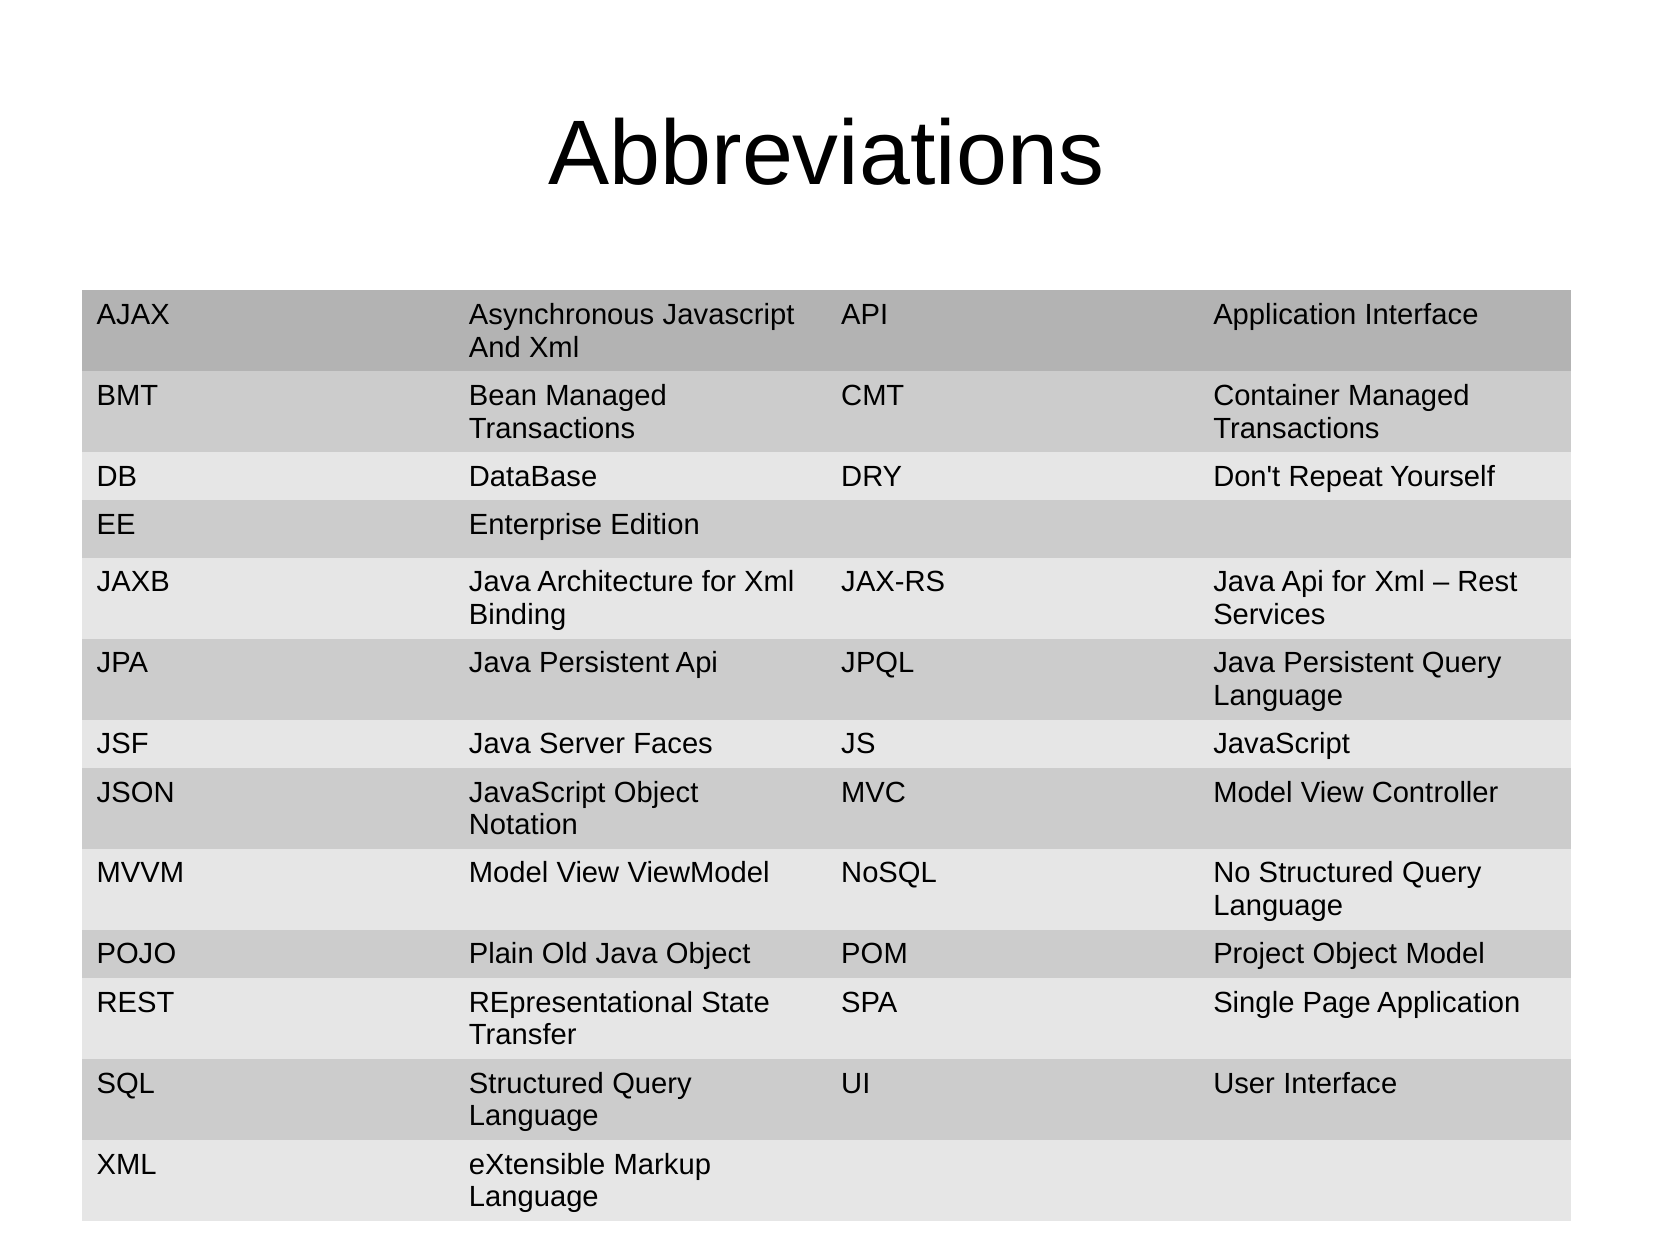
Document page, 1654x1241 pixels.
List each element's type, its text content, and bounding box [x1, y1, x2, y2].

table_cell NoSQL [826, 849, 1199, 930]
table_cell CMT [826, 371, 1199, 452]
table_cell Bean Managed Transactions [454, 371, 826, 452]
table_cell DB [82, 452, 454, 500]
table_cell Java Persistent Api [454, 639, 826, 720]
table_cell Project Object Model [1199, 930, 1571, 978]
table_cell Container Managed Transactions [1199, 371, 1571, 452]
table_cell UI [826, 1059, 1199, 1140]
table_header Application Interface [1199, 290, 1571, 371]
table_cell Enterprise Edition [454, 500, 826, 558]
table_cell DataBase [454, 452, 826, 500]
table_header Asynchronous Javascript And Xml [454, 290, 826, 371]
table_cell BMT [82, 371, 454, 452]
table_cell [1199, 500, 1571, 558]
table_cell POJO [82, 930, 454, 978]
table_cell Java Api for Xml – Rest Services [1199, 558, 1571, 639]
table_cell JPQL [826, 639, 1199, 720]
table_cell [1199, 1140, 1571, 1221]
table_cell [826, 1140, 1199, 1221]
table_cell [826, 500, 1199, 558]
table_cell Java Persistent Query Language [1199, 639, 1571, 720]
table_cell MVVM [82, 849, 454, 930]
table_cell DRY [826, 452, 1199, 500]
table_cell JSF [82, 720, 454, 768]
table_cell No Structured Query Language [1199, 849, 1571, 930]
table_cell Structured Query Language [454, 1059, 826, 1140]
table_cell Model View Controller [1199, 768, 1571, 849]
table_cell REpresentational State Transfer [454, 978, 826, 1059]
table_cell REST [82, 978, 454, 1059]
table_cell JavaScript [1199, 720, 1571, 768]
table_header API [826, 290, 1199, 371]
table_cell Model View ViewModel [454, 849, 826, 930]
table_cell Plain Old Java Object [454, 930, 826, 978]
table_cell Java Architecture for Xml Binding [454, 558, 826, 639]
table_cell EE [82, 500, 454, 558]
table_header AJAX [82, 290, 454, 371]
table_cell XML [82, 1140, 454, 1221]
table_cell eXtensible Markup Language [454, 1140, 826, 1221]
table_cell JS [826, 720, 1199, 768]
table_cell Don't Repeat Yourself [1199, 452, 1571, 500]
table_cell JAXB [82, 558, 454, 639]
table_cell SQL [82, 1059, 454, 1140]
table_cell Java Server Faces [454, 720, 826, 768]
table_cell SPA [826, 978, 1199, 1059]
table_cell JSON [82, 768, 454, 849]
table_cell JPA [82, 639, 454, 720]
table_cell POM [826, 930, 1199, 978]
title Abbreviations [82, 49, 1571, 257]
table_cell Single Page Application [1199, 978, 1571, 1059]
table_cell JavaScript Object Notation [454, 768, 826, 849]
table_cell JAX-RS [826, 558, 1199, 639]
table_cell User Interface [1199, 1059, 1571, 1140]
table_cell MVC [826, 768, 1199, 849]
